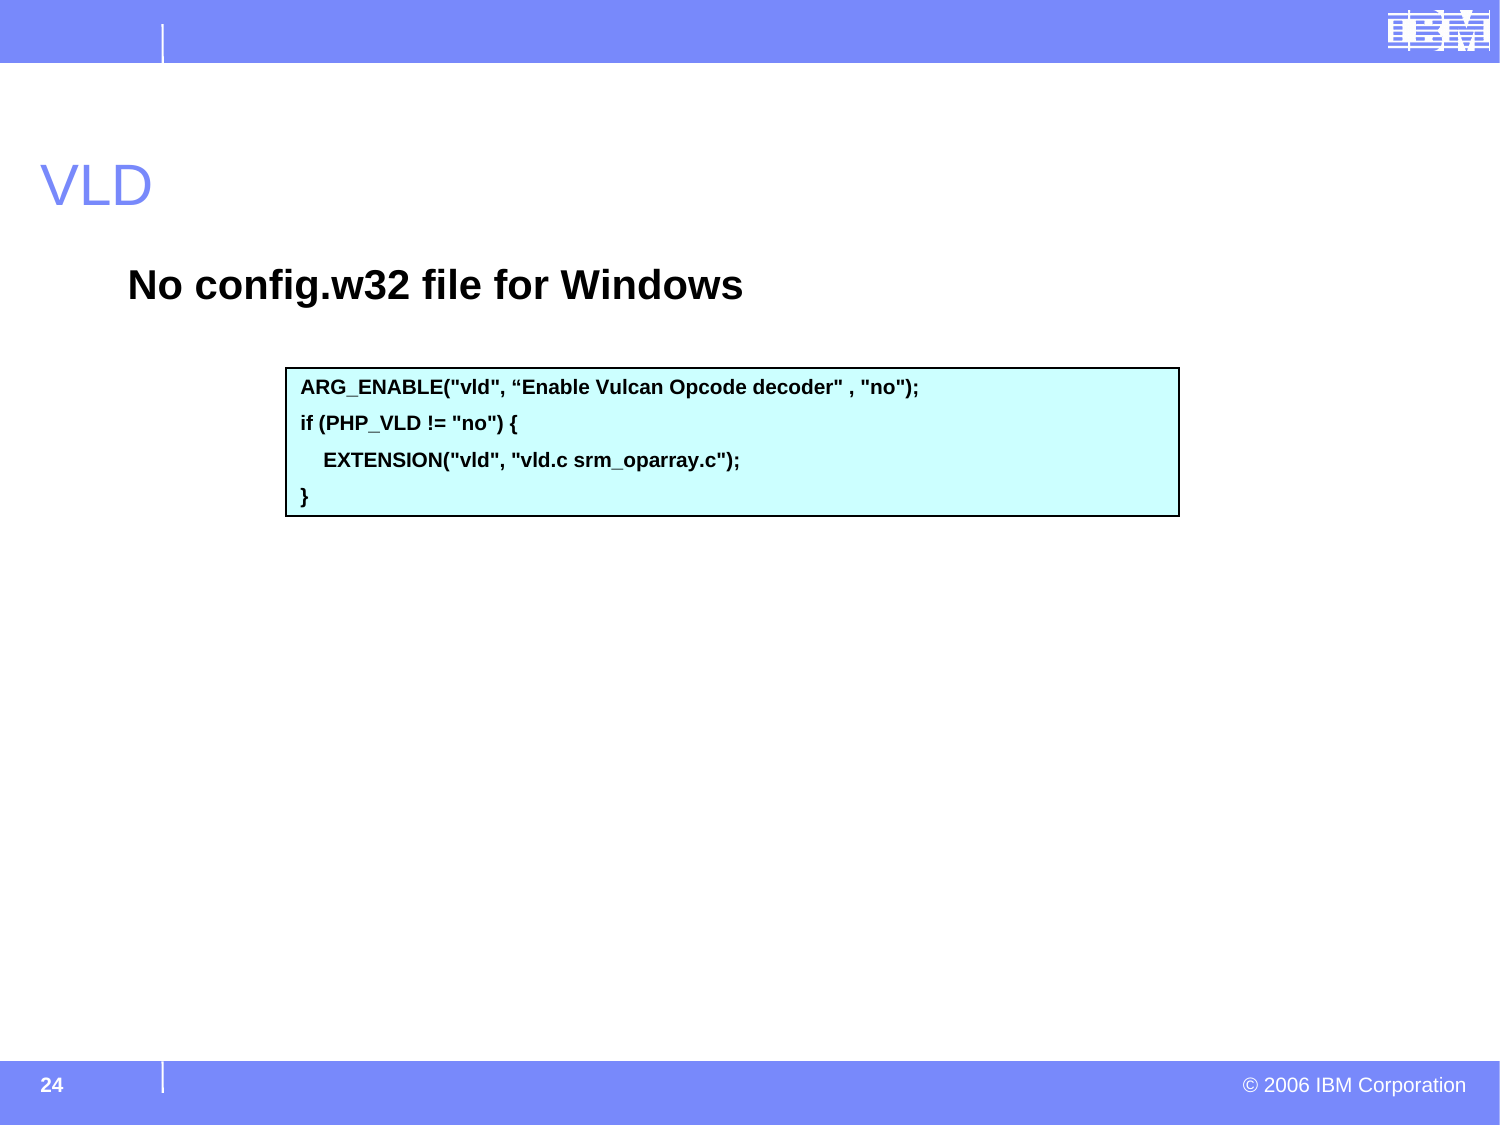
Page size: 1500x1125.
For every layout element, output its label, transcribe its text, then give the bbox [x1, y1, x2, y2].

text_box ARG_ENABLE("vld", “Enable Vulcan Opcode decoder" , "no"); if (PHP_VLD != "no") { EXTENSION("vld", "vld.c srm_oparray.c"); } [285, 368, 1179, 516]
title VLD [25, 123, 1378, 225]
list No config.w32 file for Windows [112, 254, 1388, 924]
